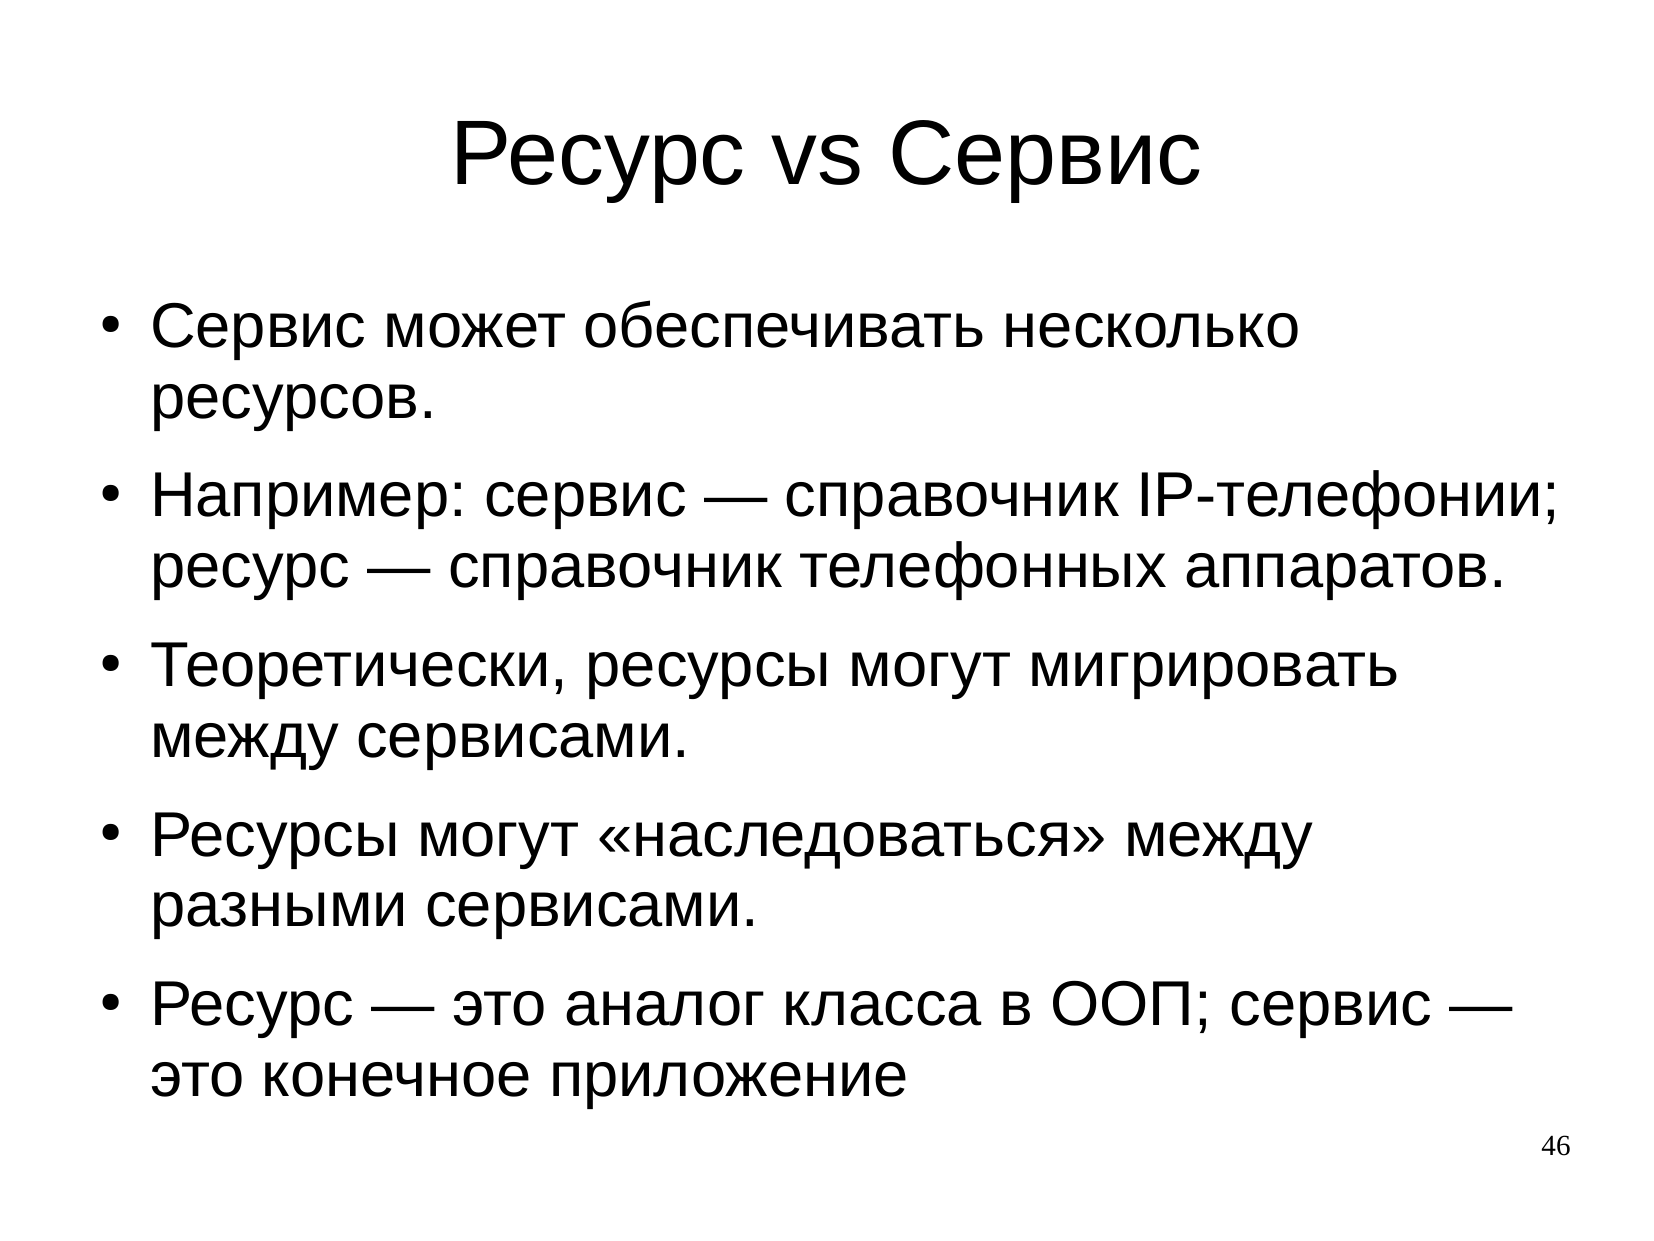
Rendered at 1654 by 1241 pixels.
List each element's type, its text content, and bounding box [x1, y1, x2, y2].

title Ресурс vs Сервис [82, 49, 1571, 257]
list Сервис может обеспечивать несколько ресурсов. Например: сервис — справочник IP-телефонии; ресурс — справочник телефонных аппаратов. Теоретически, ресурсы могут мигрировать между сервисами. Ресурсы могут «наследоваться» между разными сервисами. Ресурс — это аналог класса в ООП; сервис — это конечное приложение [82, 290, 1571, 1171]
